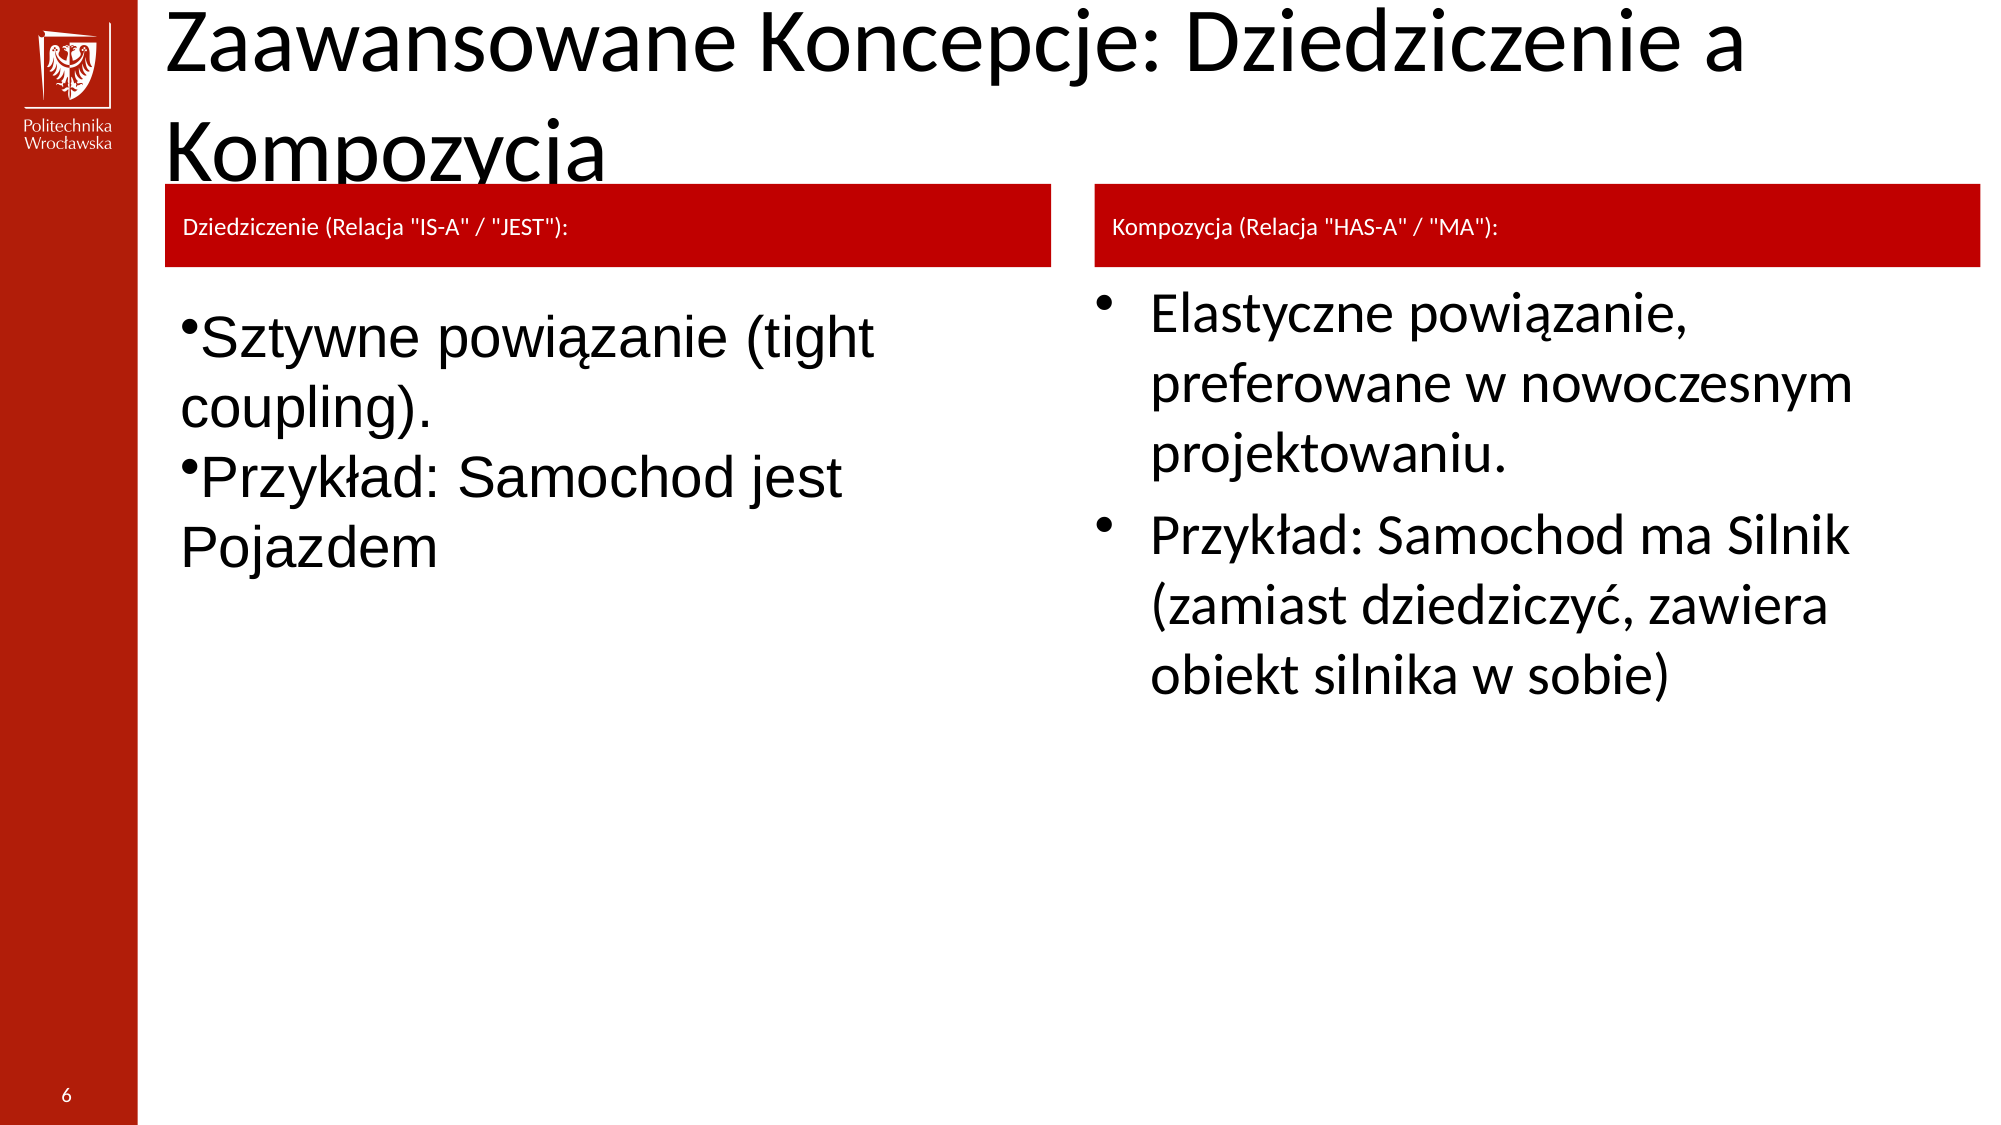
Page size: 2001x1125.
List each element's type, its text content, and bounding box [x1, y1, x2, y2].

list Zaawansowane Koncepcje: Dziedziczenie a Kompozycja [165, 19, 1973, 161]
list Kompozycja (Relacja "HAS-A" / "MA"): [1094, 183, 1981, 268]
list Dziedziczenie (Relacja "IS-A" / "JEST"): [165, 183, 1052, 268]
list Elastyczne powiązanie, preferowane w nowoczesnym projektowaniu. Przykład: Samochod ma Silnik (zamiast dziedziczyć, zawiera obiekt silnika w sobie) [1094, 268, 1981, 1118]
picture [24, 22, 112, 149]
list Sztywne powiązanie (tight coupling). Przykład: Samochod jest Pojazdem [165, 291, 1052, 587]
